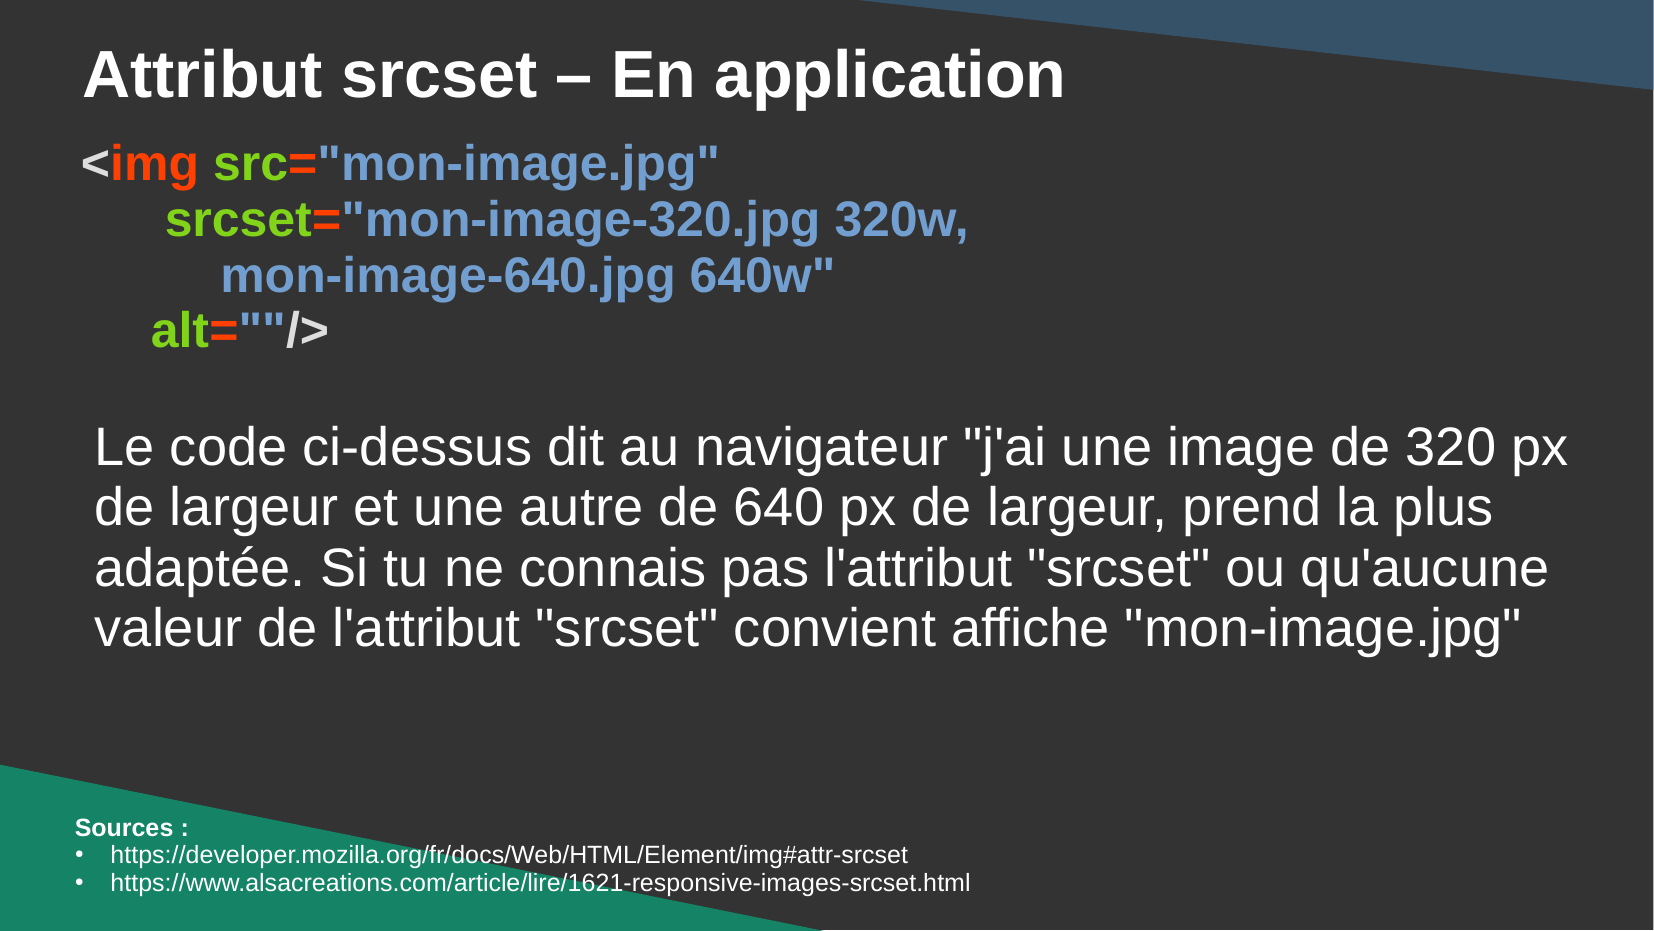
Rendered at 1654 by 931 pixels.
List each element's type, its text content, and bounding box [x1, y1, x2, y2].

text_box Sources : https://developer.mozilla.org/fr/docs/Web/HTML/Element/img#attr-srcset https://www.alsacreations.com/article/lire/1621-responsive-images-srcset.html [60, 805, 1546, 931]
title Le code ci-dessus dit au navigateur "j'ai une image de 320 px de largeur et une autre de 640 px de largeur, prend la plus adaptée. Si tu ne connais pas l'attribut "srcset" ou qu'aucune valeur de l'attribut "srcset" convient affiche "mon-image.jpg" [94, 416, 1583, 659]
title Attribut srcset – En application [82, 37, 1571, 122]
text_box [0, 764, 200, 931]
text_box [857, 0, 1654, 90]
list <img src="mon-image.jpg" srcset="mon-image-320.jpg 320w, mon-image-640.jpg 640w" alt=""/> [80, 135, 1605, 381]
